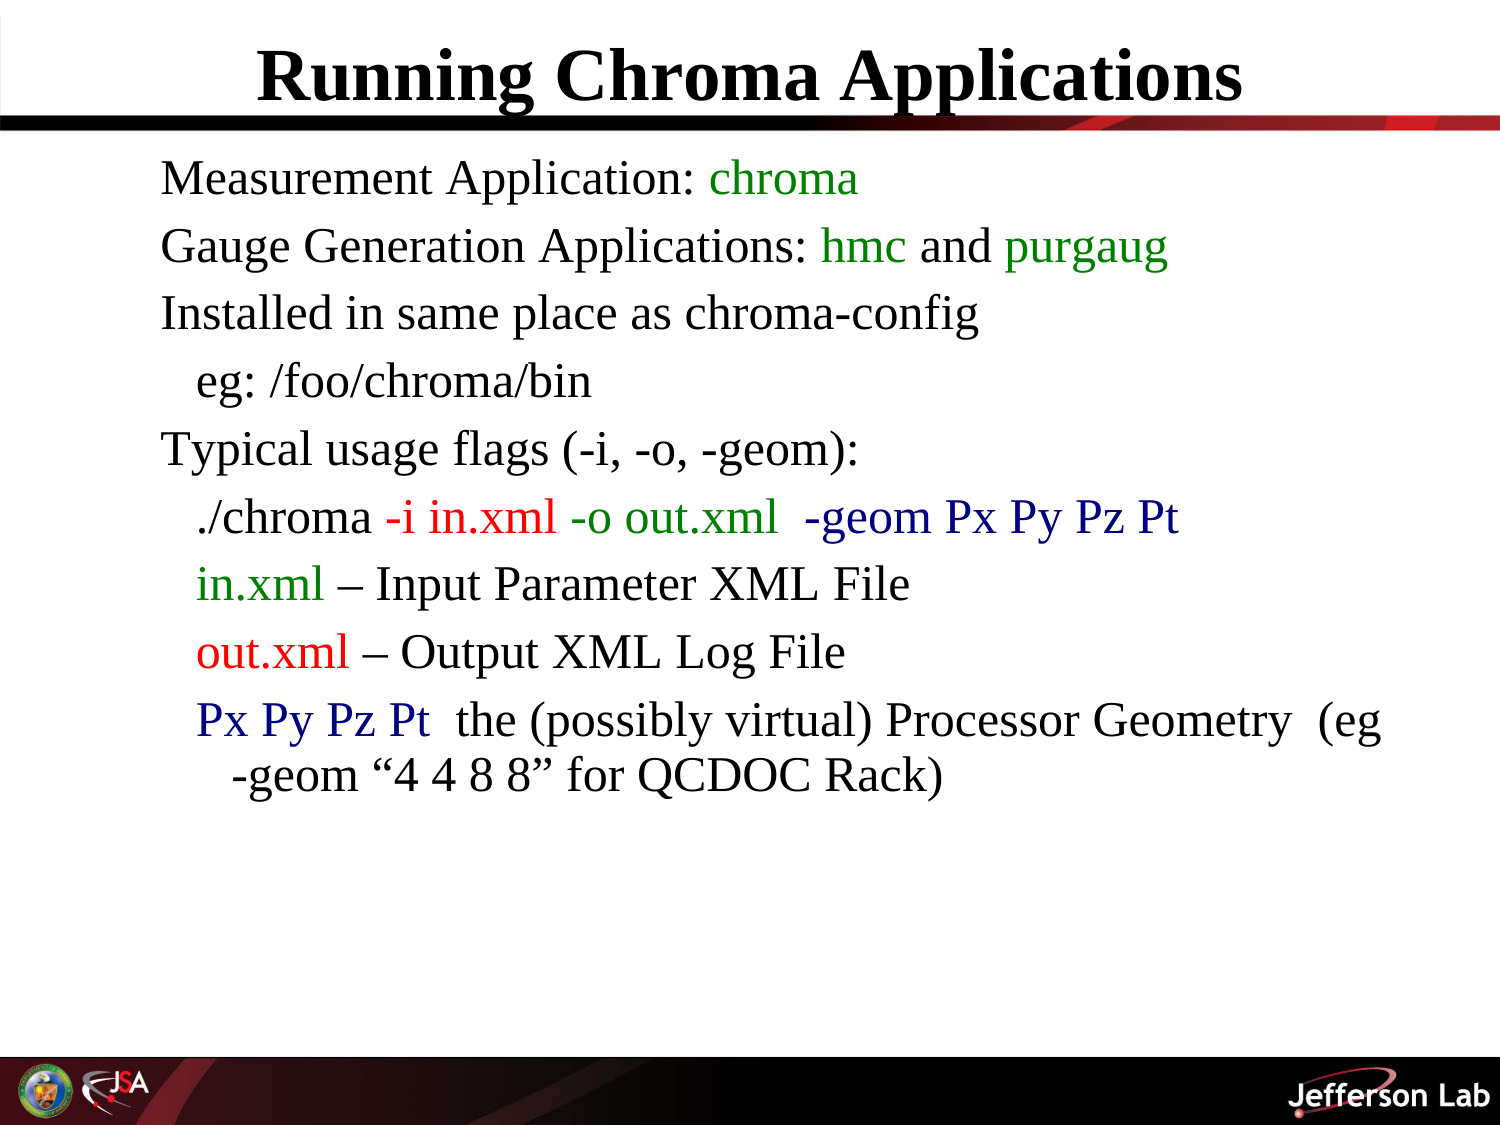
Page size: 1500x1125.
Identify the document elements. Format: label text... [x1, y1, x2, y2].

list Measurement Application: chroma Gauge Generation Applications: hmc and purgaug Installed in same place as chroma-config eg: /foo/chroma/bin Typical usage flags (-i, -o, -geom): ./chroma -i in.xml -o out.xml -geom Px Py Pz Pt in.xml – Input Parameter XML File out.xml – Output XML Log File Px Py Pz Pt the (possibly virtual) Processor Geometry (eg -geom “4 4 8 8” for QCDOC Rack) [125, 149, 1401, 1011]
title Running Chroma Applications [112, 7, 1388, 143]
picture [0, 0, 1500, 1125]
